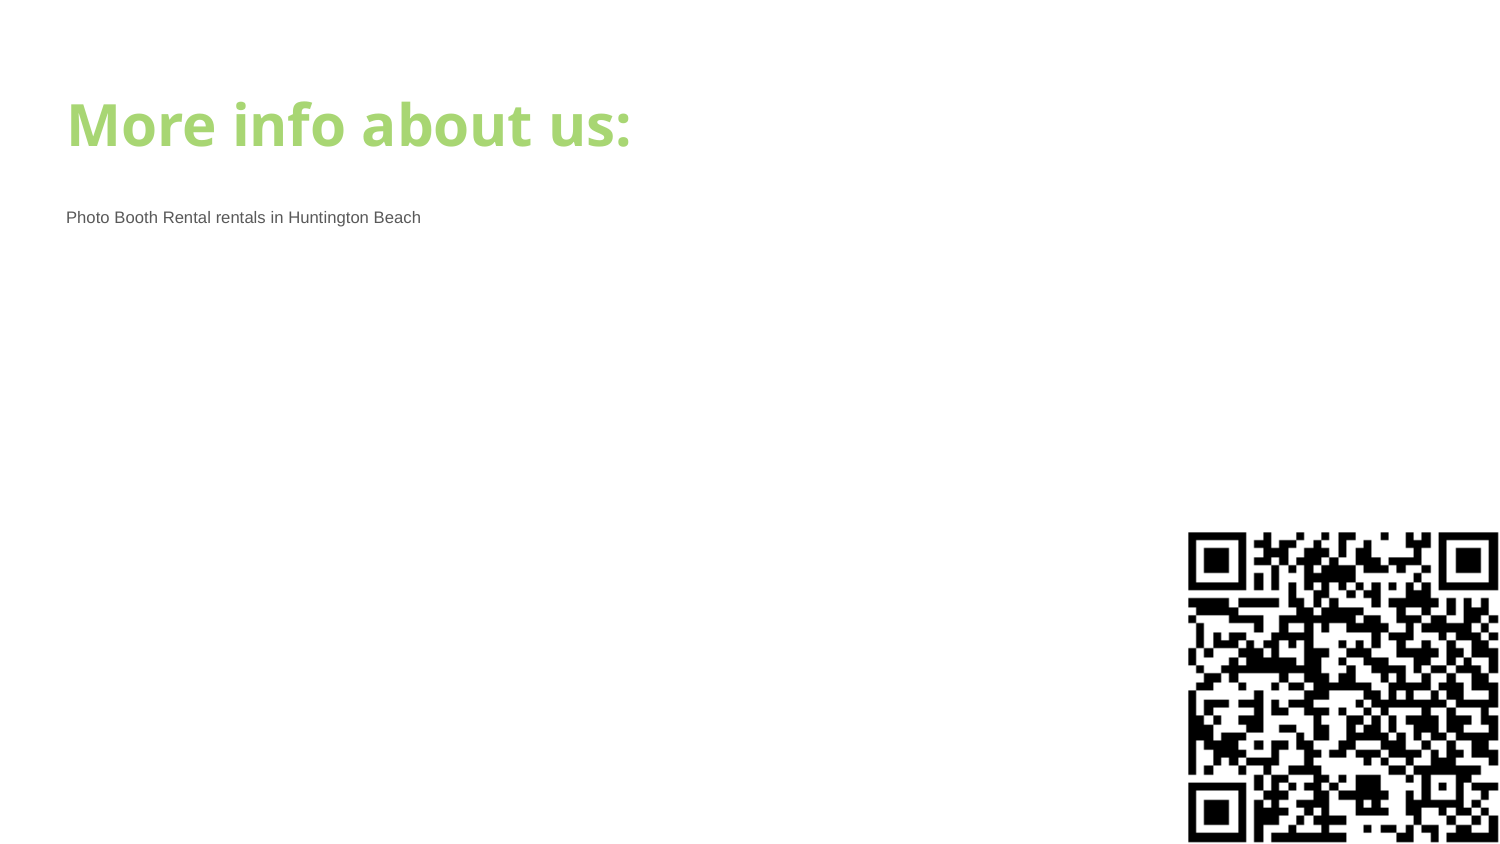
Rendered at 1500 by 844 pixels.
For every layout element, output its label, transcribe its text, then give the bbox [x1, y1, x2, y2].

picture [1187, 531, 1500, 844]
list Photo Booth Rental rentals in Huntington Beach [51, 189, 1449, 750]
title More info about us: [51, 72, 1449, 167]
